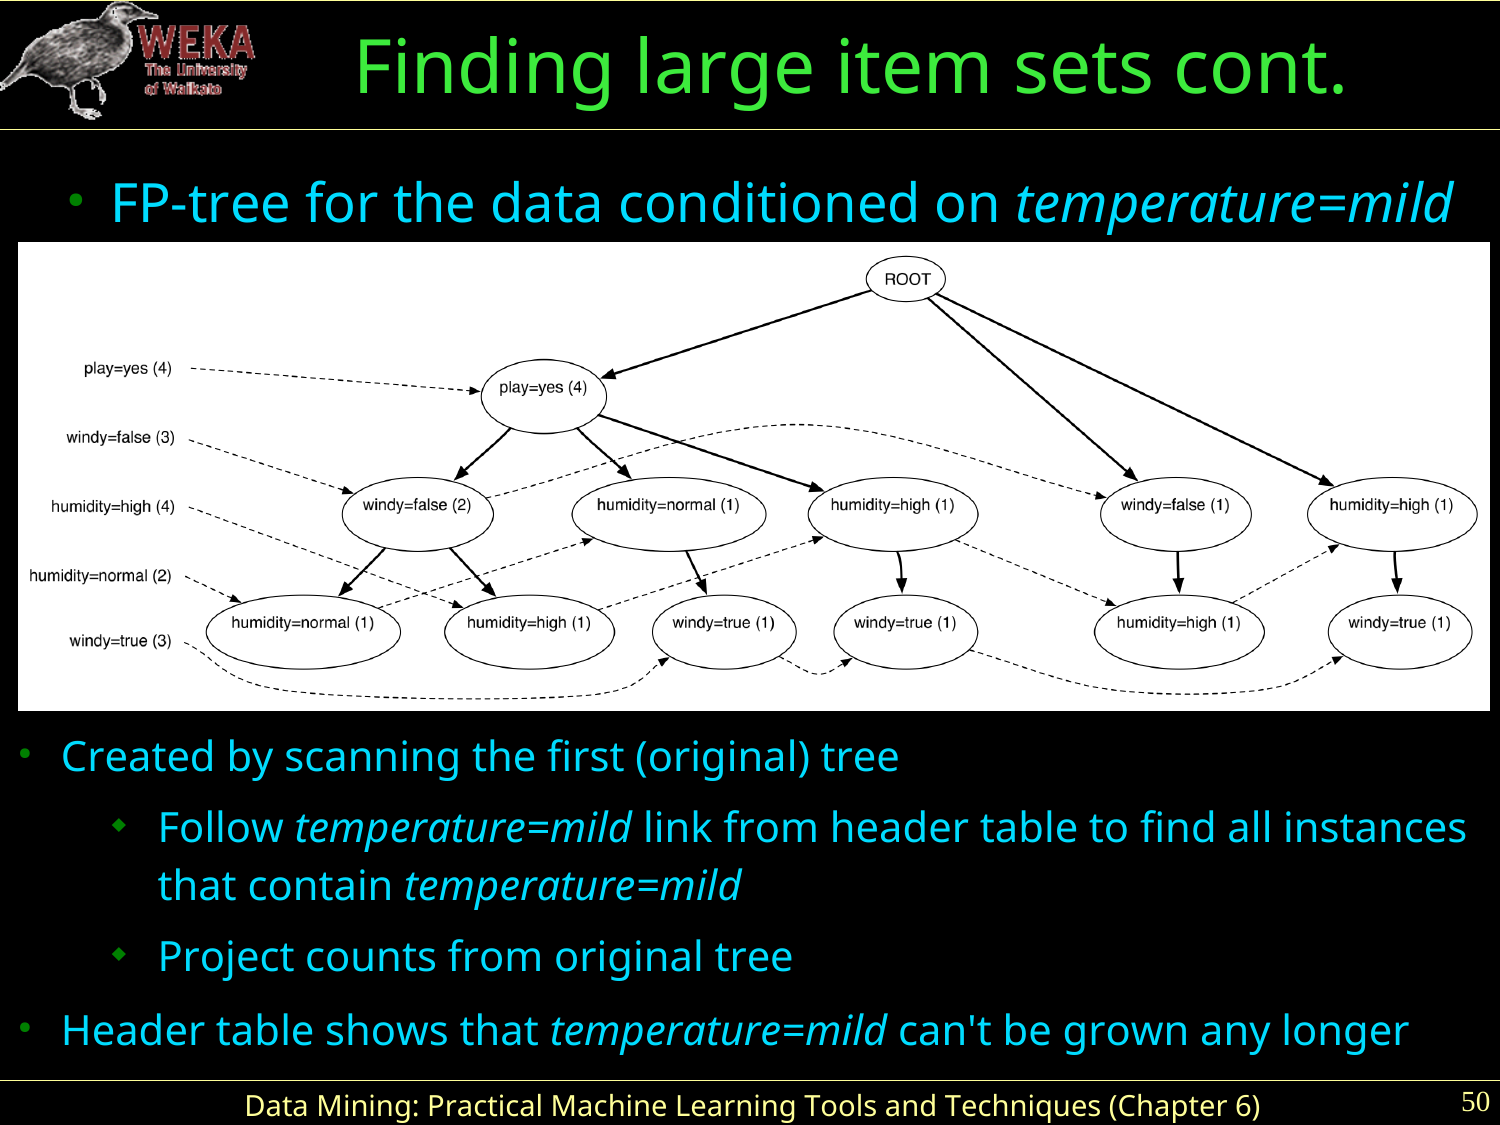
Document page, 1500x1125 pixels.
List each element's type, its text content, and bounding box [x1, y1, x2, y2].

picture [0, 1, 266, 129]
list FP-tree for the data conditioned on temperature=mild [67, 164, 1485, 242]
list Created by scanning the first (original) tree Follow temperature=mild link from header table to find all instances that contain temperature=mild Project counts from original tree Header table shows that temperature=mild can't be grown any longer [18, 726, 1480, 1008]
title Finding large item sets cont. [353, 0, 1485, 159]
picture [18, 242, 1490, 711]
